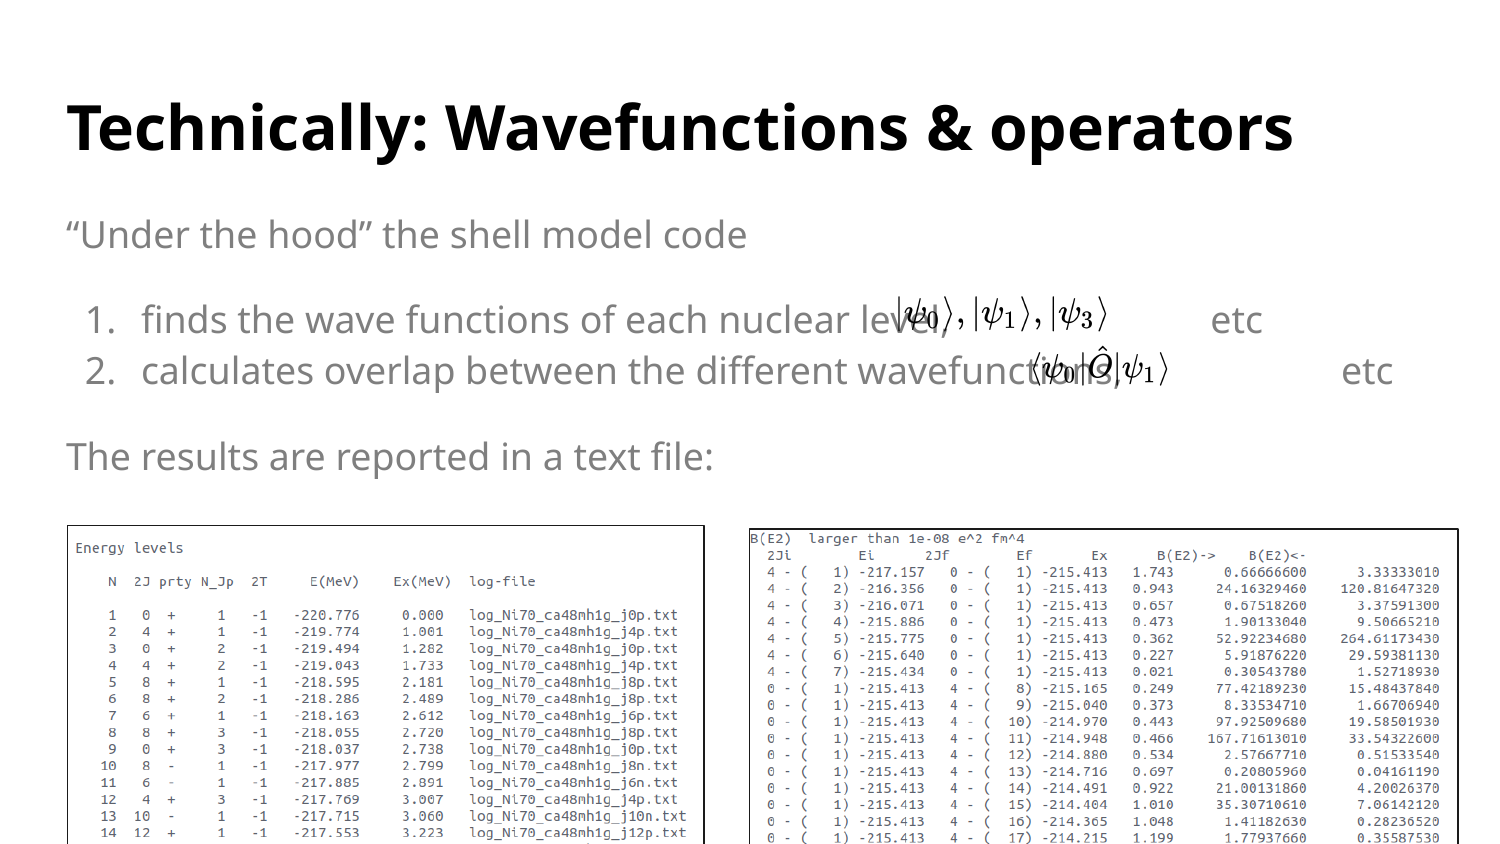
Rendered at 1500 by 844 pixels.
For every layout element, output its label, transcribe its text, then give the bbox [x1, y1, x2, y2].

picture [750, 529, 1458, 844]
picture [894, 294, 1110, 334]
title Technically: Wavefunctions & operators [51, 72, 1449, 176]
picture [1029, 343, 1171, 388]
picture [68, 526, 704, 844]
list “Under the hood” the shell model code finds the wave functions of each nuclear level, etc calculates overlap between the different wavefunctions, etc The results are reported in a text file: [51, 189, 1449, 750]
